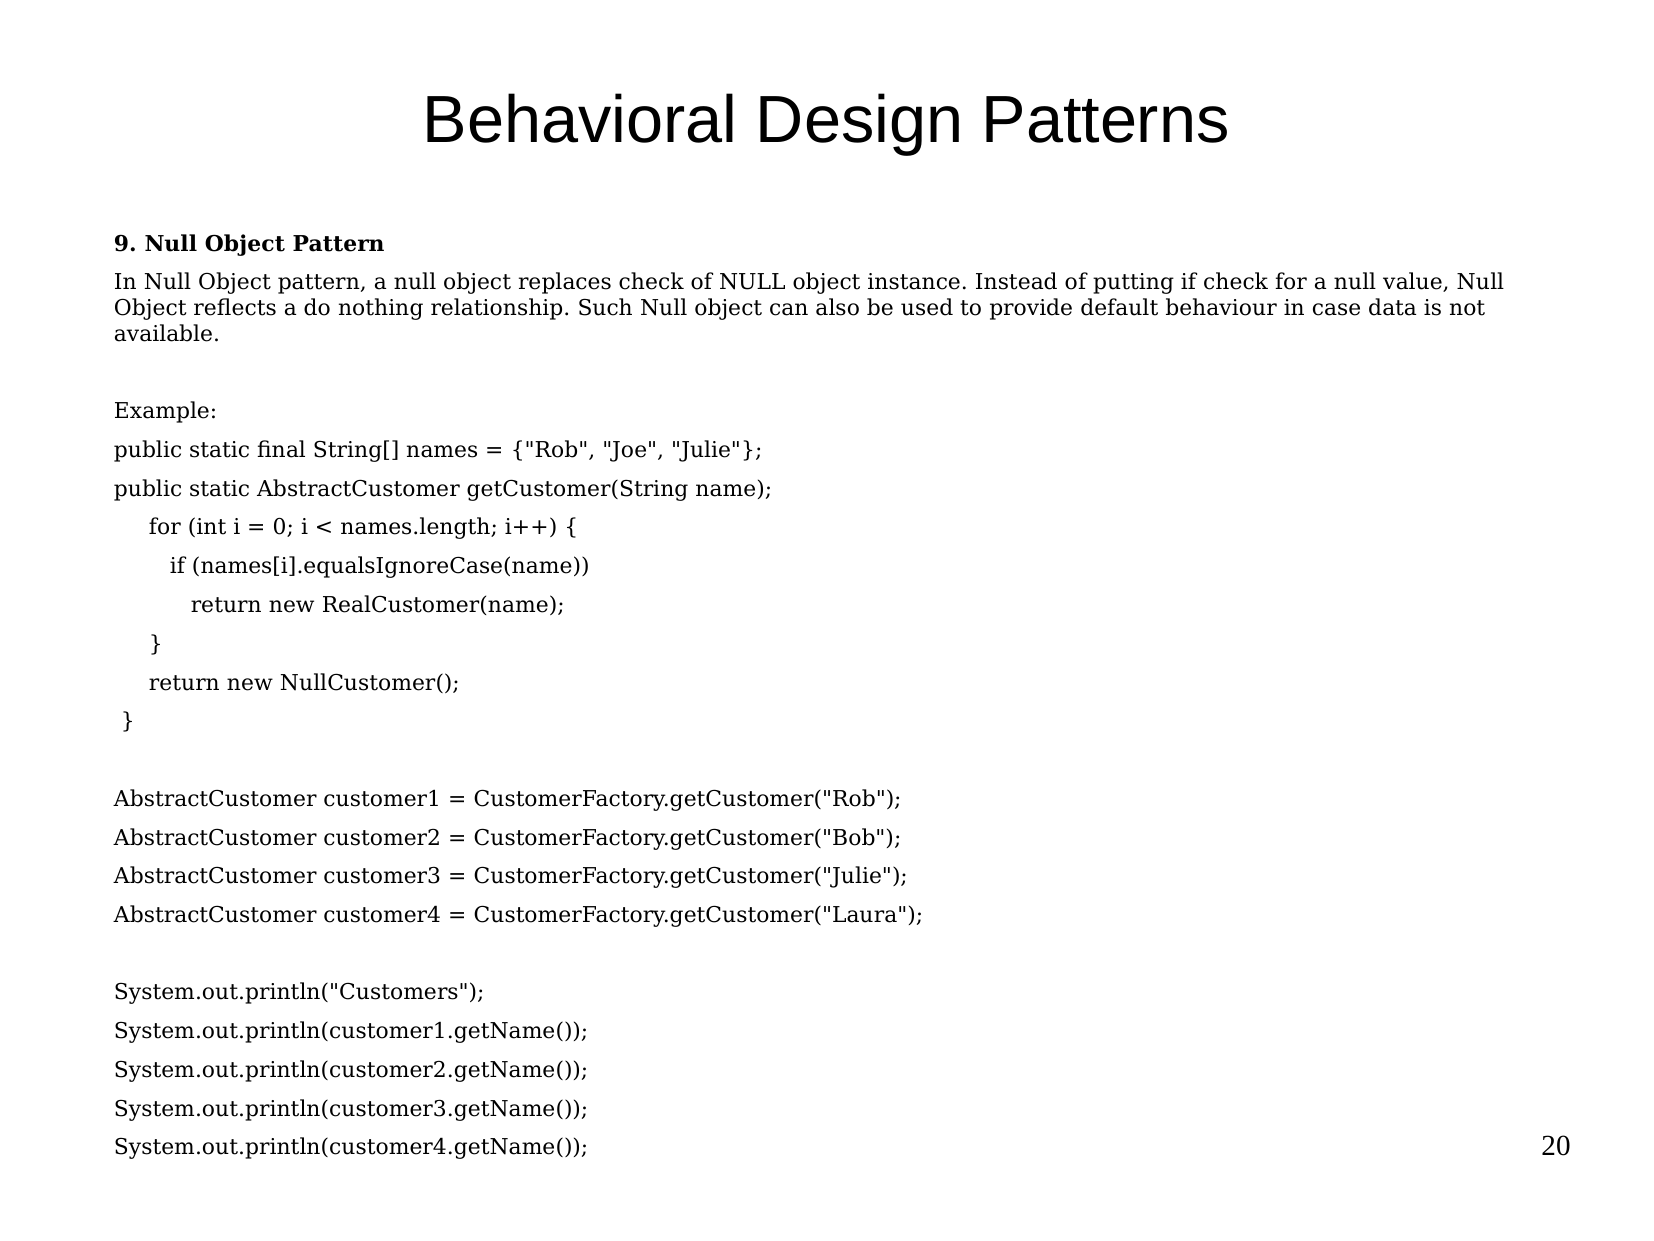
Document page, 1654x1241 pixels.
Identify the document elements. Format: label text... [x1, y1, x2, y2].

title Behavioral Design Patterns [82, 49, 1571, 189]
list 9. Null Object Pattern In Null Object pattern, a null object replaces check of NULL object instance. Instead of putting if check for a null value, Null Object reflects a do nothing relationship. Such Null object can also be used to provide default behaviour in case data is not available. Example: public static final String[] names = {"Rob", "Joe", "Julie"}; public static AbstractCustomer getCustomer(String name); for (int i = 0; i < names.length; i++) { if (names[i].equalsIgnoreCase(name)) return new RealCustomer(name); } return new NullCustomer(); } AbstractCustomer customer1 = CustomerFactory.getCustomer("Rob"); AbstractCustomer customer2 = CustomerFactory.getCustomer("Bob"); AbstractCustomer customer3 = CustomerFactory.getCustomer("Julie"); AbstractCustomer customer4 = CustomerFactory.getCustomer("Laura"); System.out.println("Customers"); System.out.println(customer1.getName()); System.out.println(customer2.getName()); System.out.println(customer3.getName()); System.out.println(customer4.getName()); [82, 230, 1571, 1164]
